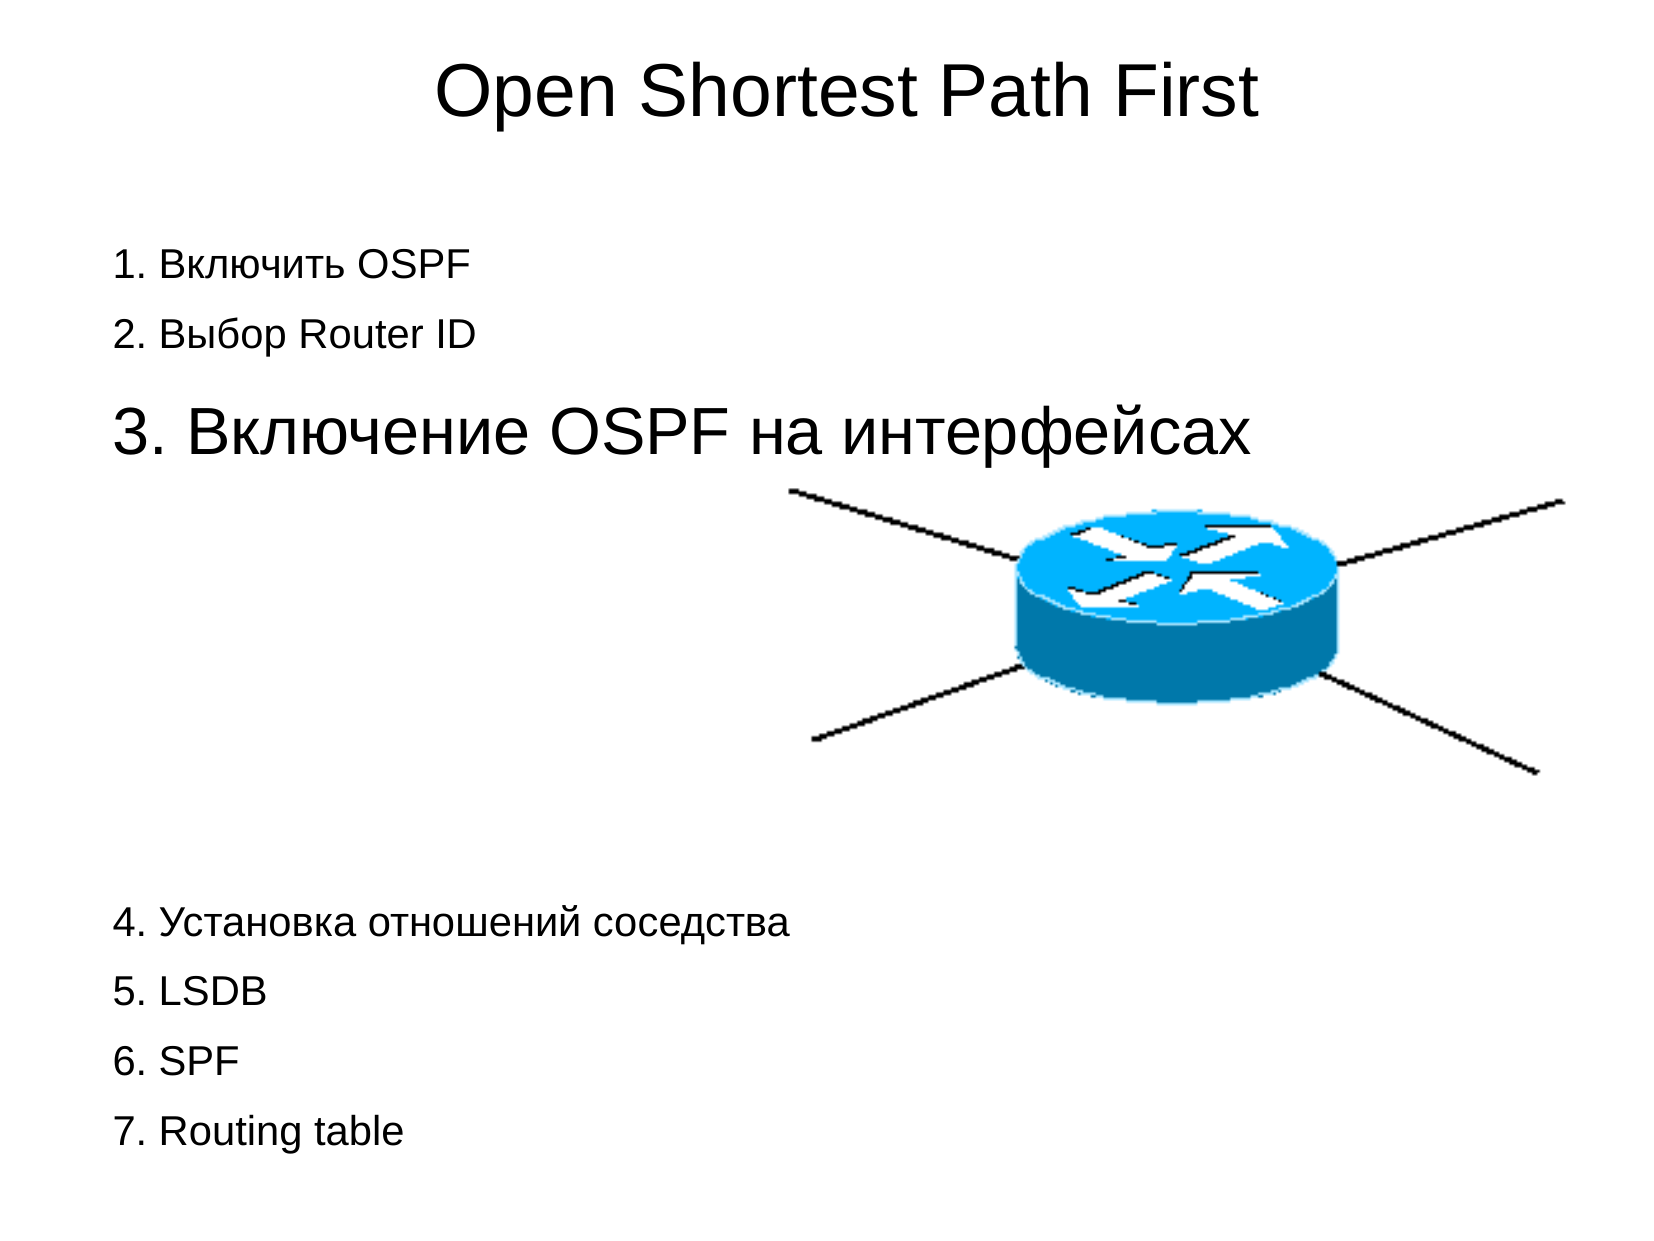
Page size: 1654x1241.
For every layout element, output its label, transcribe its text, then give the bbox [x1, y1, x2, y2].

text_box 1. Включить OSPF 2. Выбор Router ID 3. Включение OSPF на интерфейсах 4. Установка отношений соседства 5. LSDB 6. SPF 7. Routing table [112, 171, 1576, 1201]
title Open Shortest Path First [82, 48, 1613, 133]
